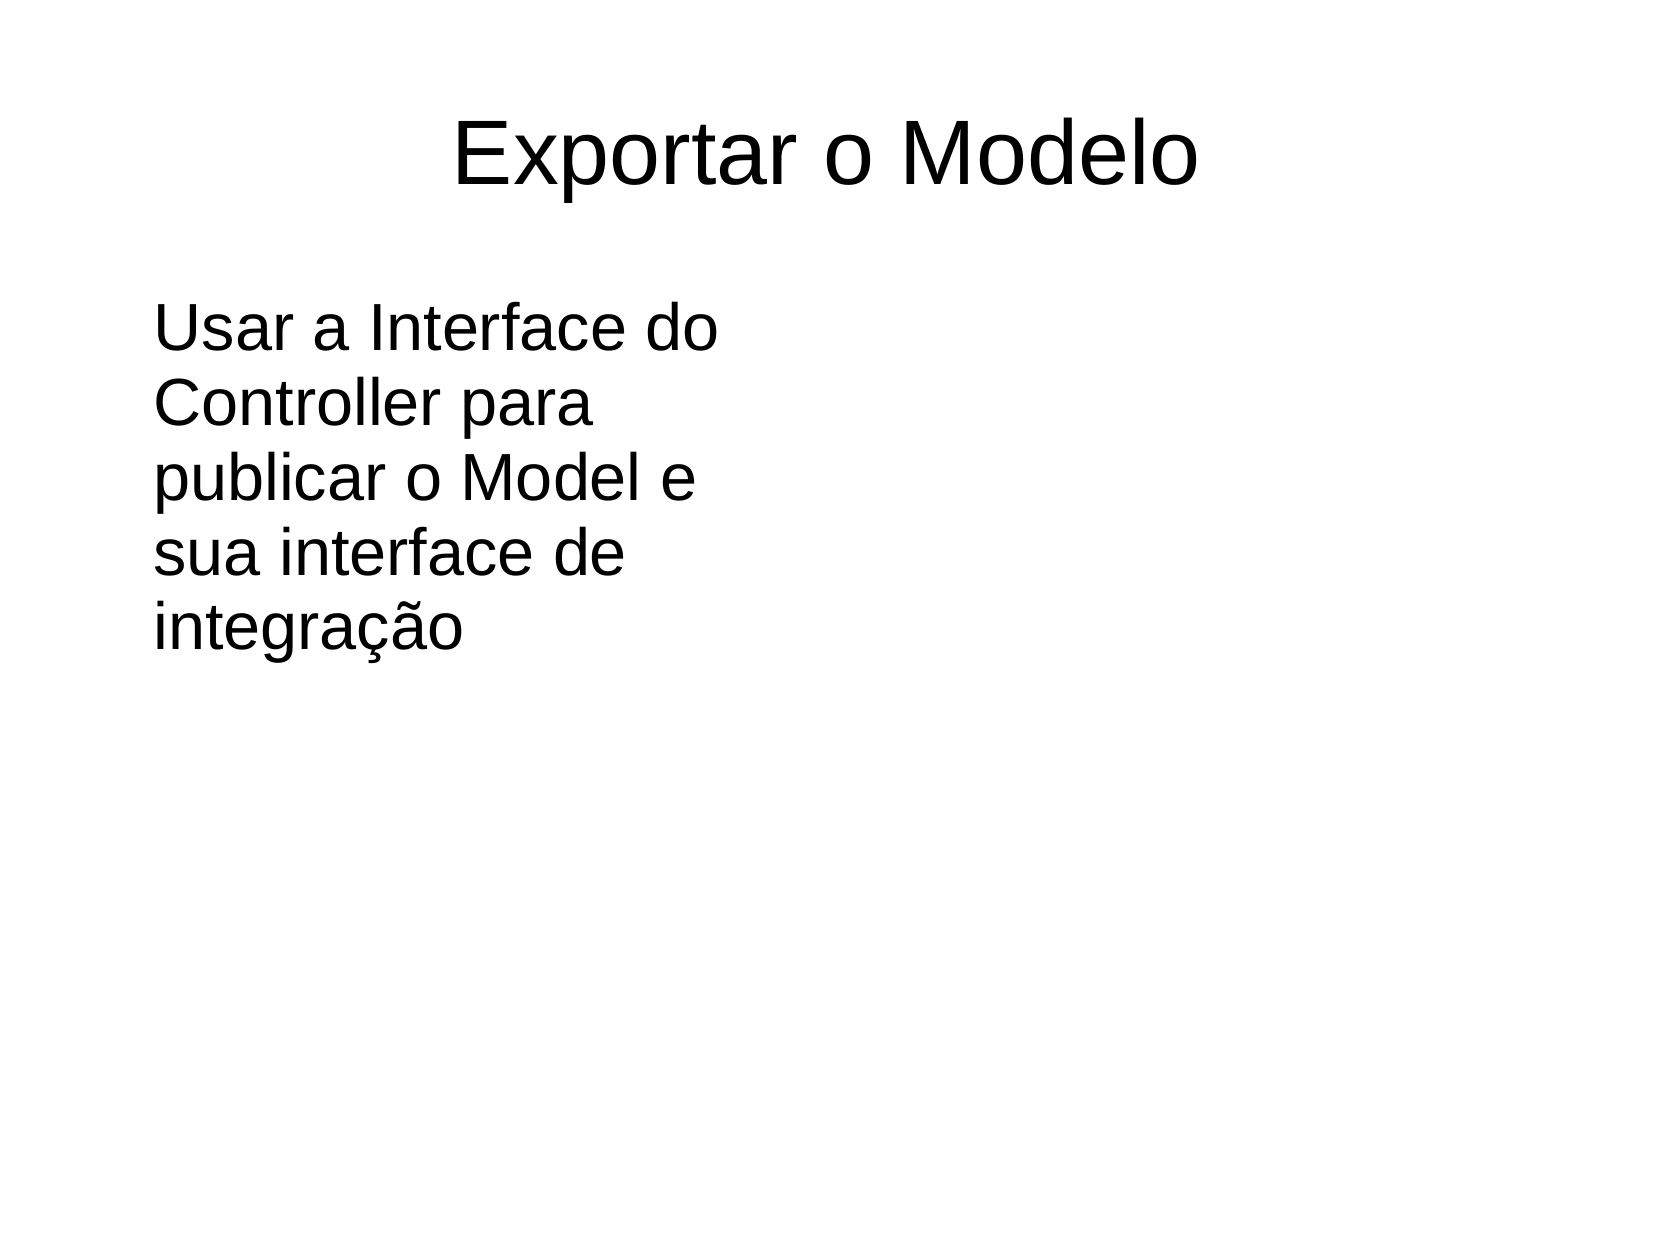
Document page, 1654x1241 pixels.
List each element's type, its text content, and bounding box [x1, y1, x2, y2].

list Usar a Interface do Controller para publicar o Model e sua interface de integração [82, 290, 809, 1010]
title Exportar o Modelo [82, 49, 1571, 257]
